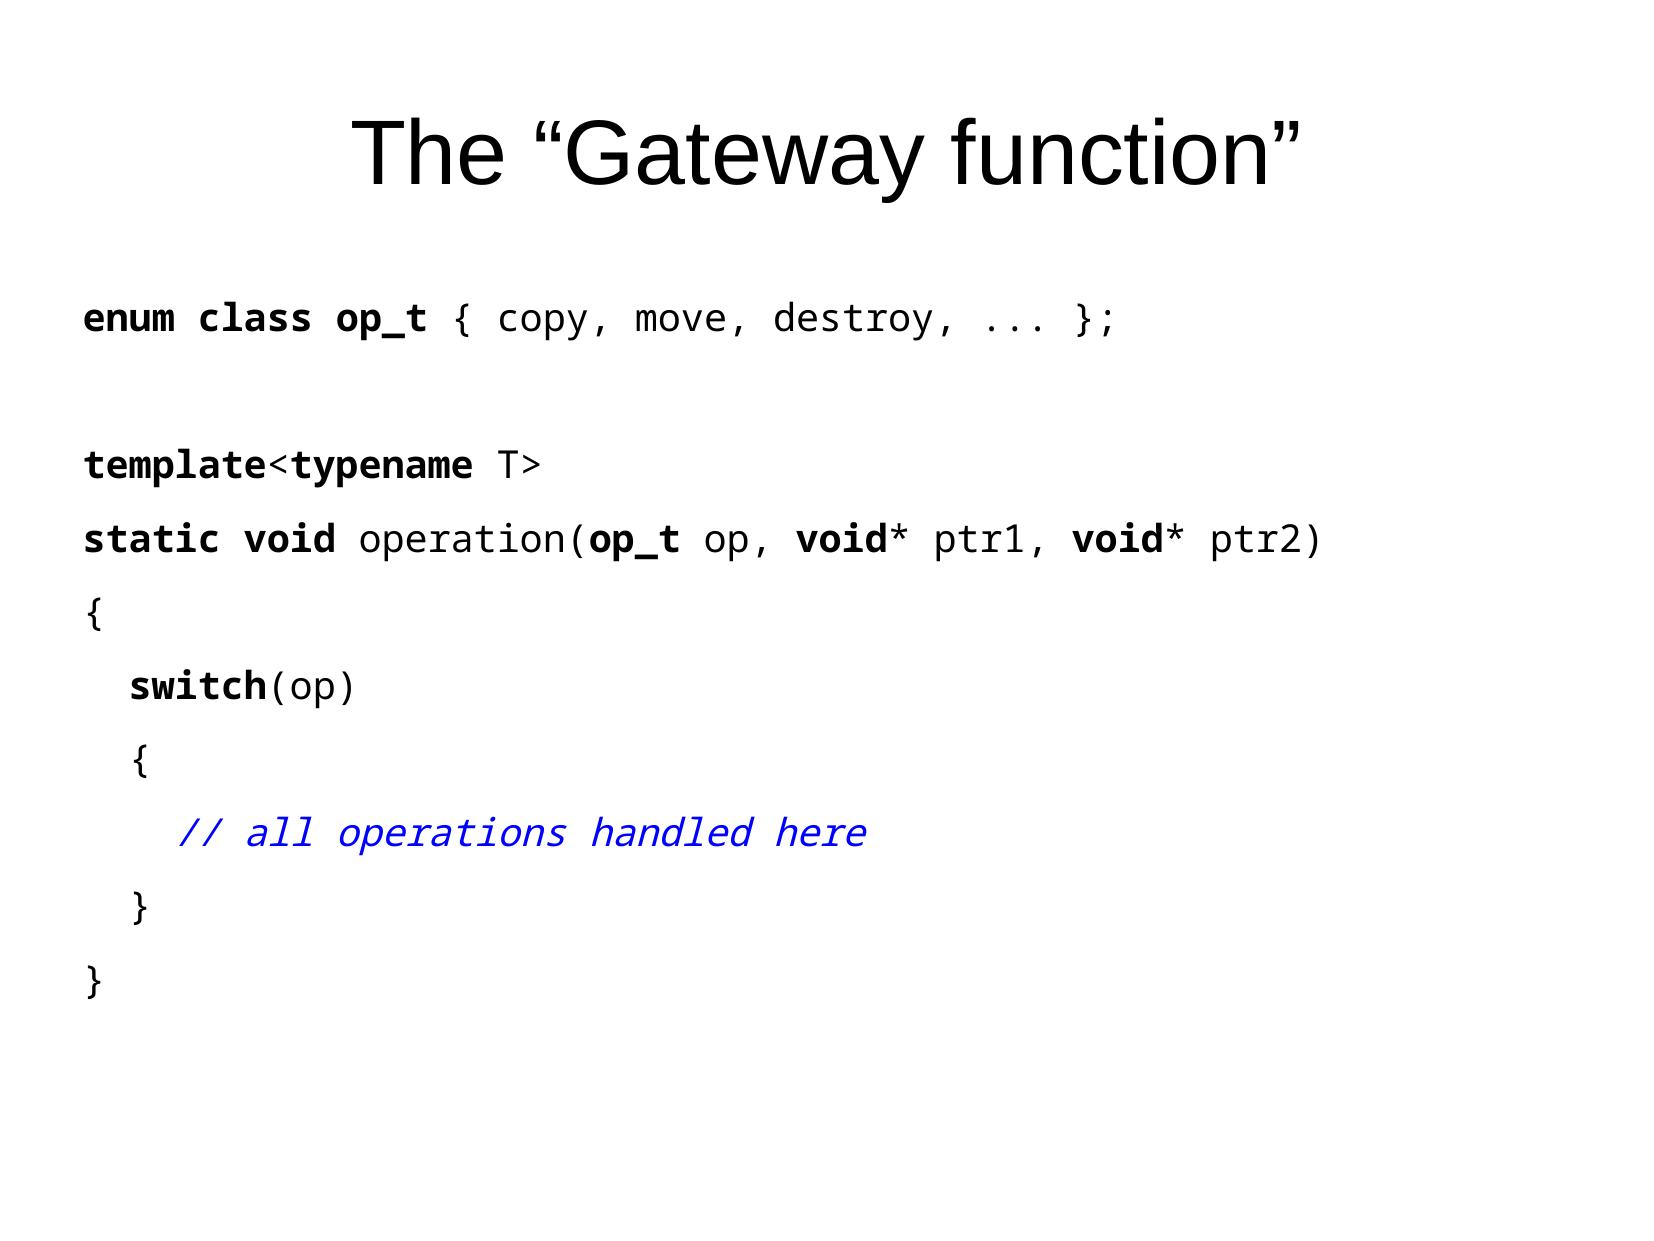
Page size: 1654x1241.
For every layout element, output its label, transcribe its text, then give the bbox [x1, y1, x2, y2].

title The “Gateway function” [82, 49, 1571, 257]
list enum class op_t { copy, move, destroy, ... }; template<typename T> static void operation(op_t op, void* ptr1, void* ptr2) { switch(op) { // all operations handled here } } [82, 290, 1571, 1010]
